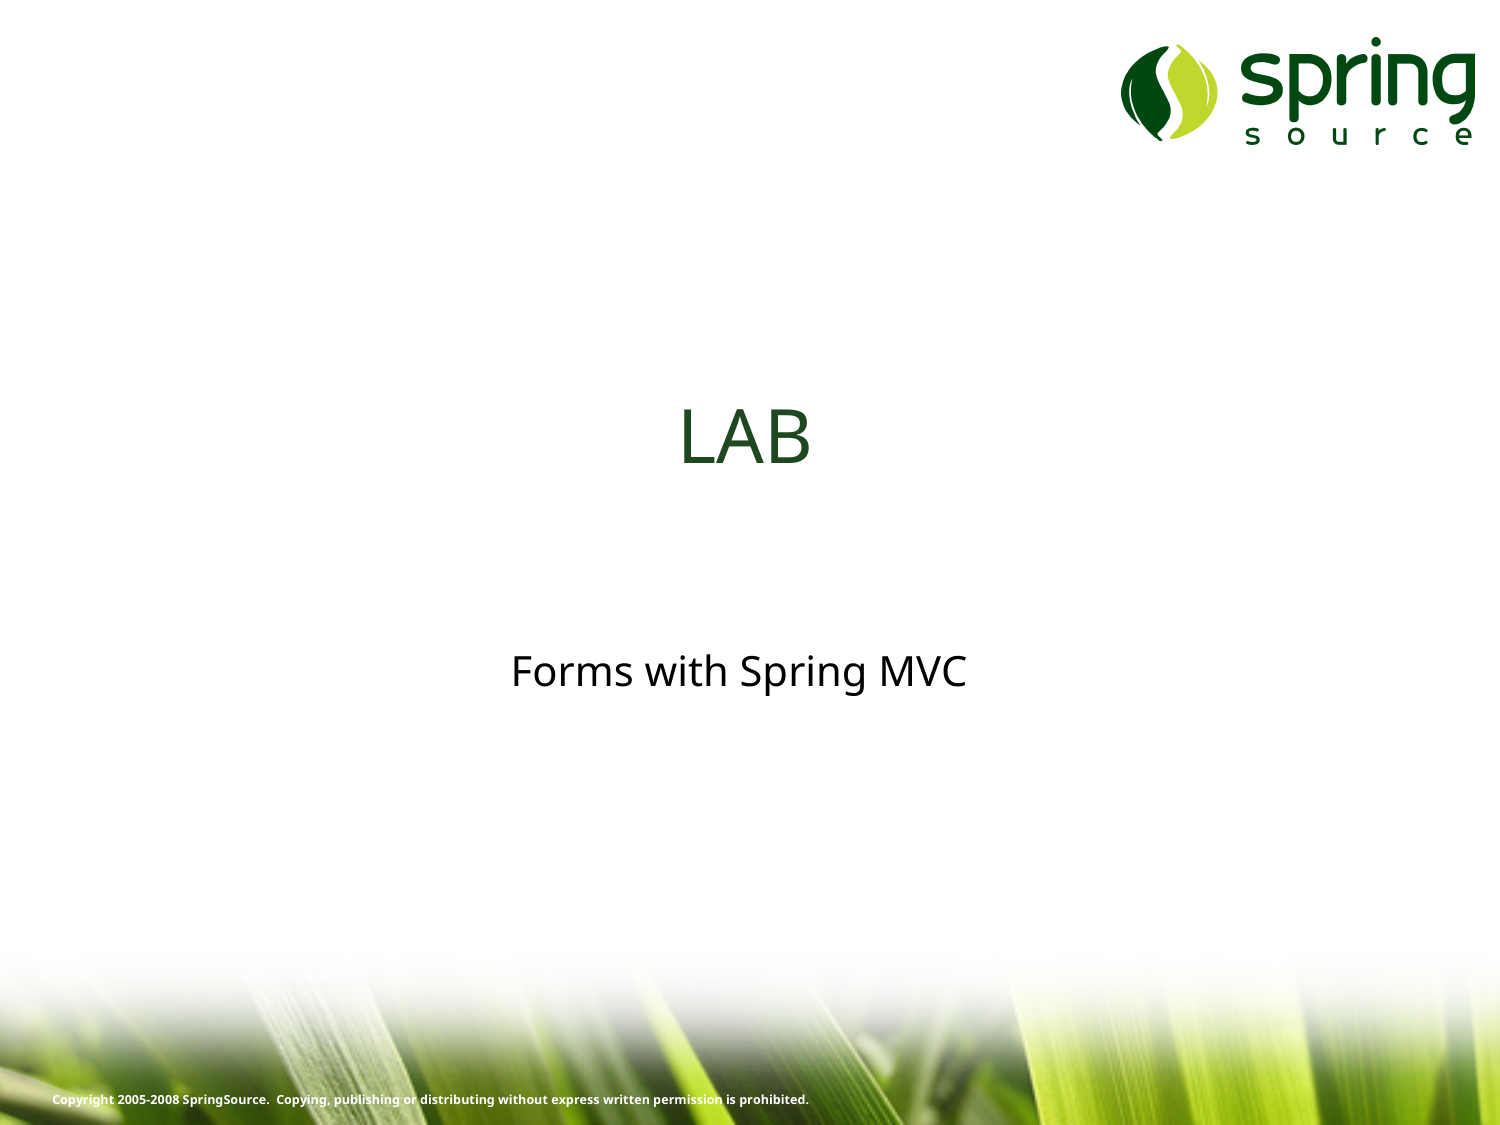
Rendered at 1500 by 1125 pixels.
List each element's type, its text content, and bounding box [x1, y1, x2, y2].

picture [1121, 37, 1475, 145]
picture [0, 944, 1500, 1125]
subtitle Forms with Spring MVC [214, 499, 1265, 788]
title LAB [107, 340, 1383, 529]
